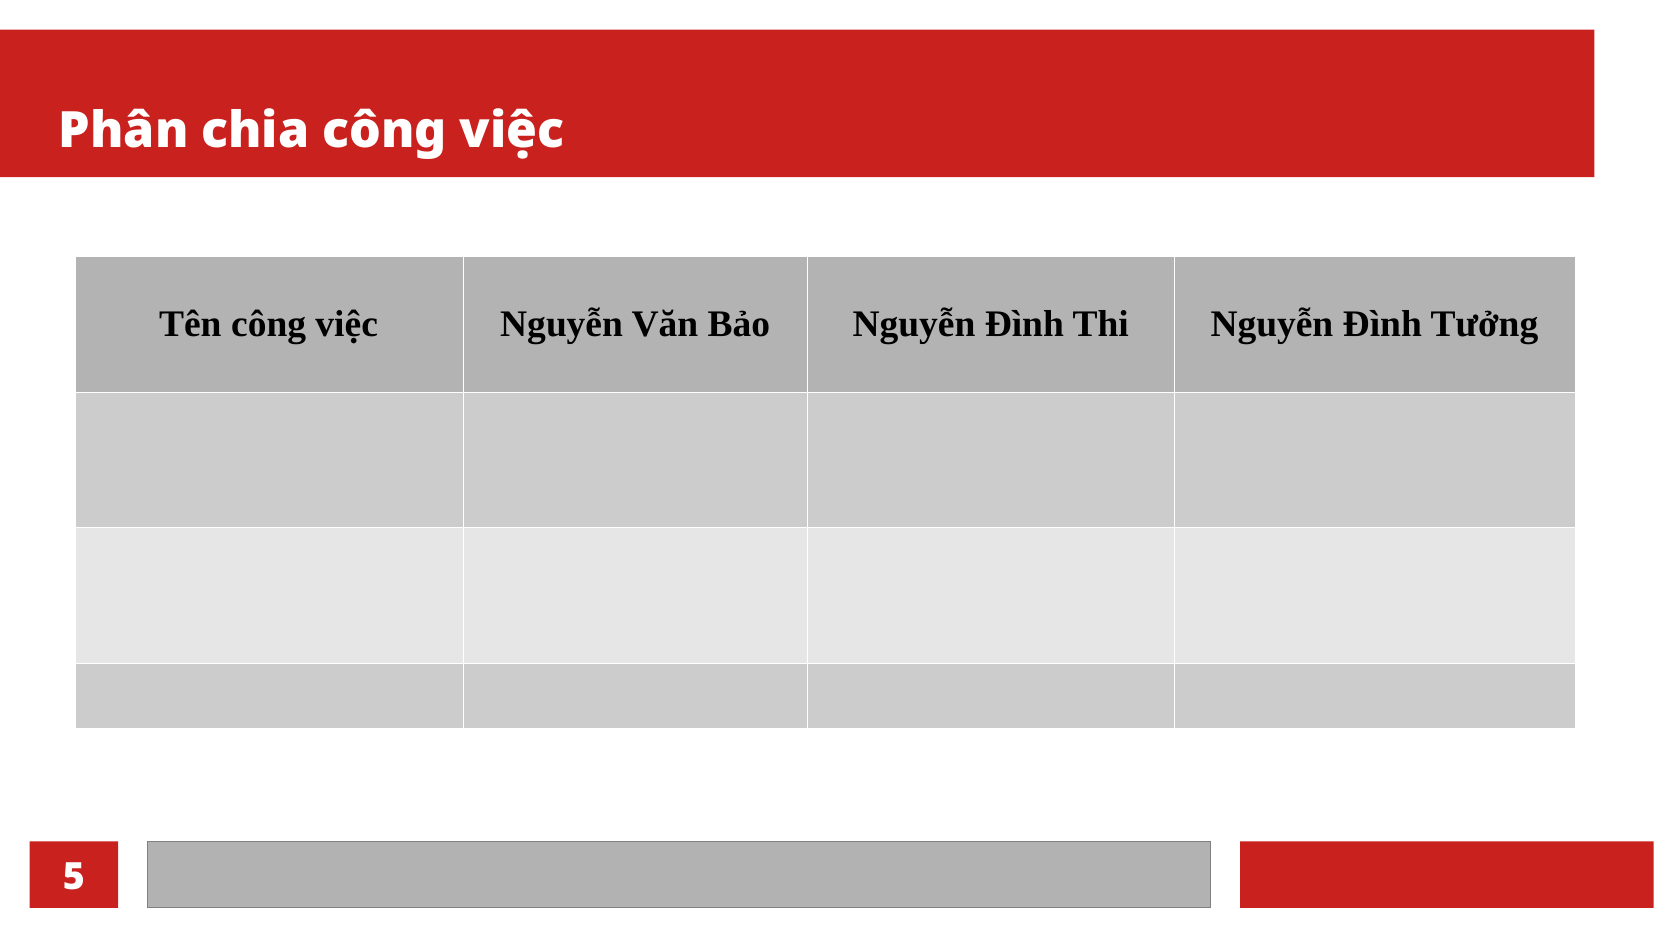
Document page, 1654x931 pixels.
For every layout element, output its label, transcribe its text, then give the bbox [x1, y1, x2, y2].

table_cell [464, 664, 807, 728]
table_header Tên công việc [76, 257, 463, 392]
table_cell [76, 528, 463, 663]
table_cell [1175, 393, 1575, 527]
table_cell [464, 393, 807, 527]
table_cell [808, 664, 1174, 728]
table_cell [76, 393, 463, 527]
table_cell [808, 528, 1174, 663]
table_cell [808, 393, 1174, 527]
table_cell [1175, 528, 1575, 663]
table_cell [464, 528, 807, 663]
list [59, 221, 1565, 798]
table_header Nguyễn Đình Thi [808, 257, 1174, 392]
table_cell [76, 664, 463, 728]
table_cell [1175, 664, 1575, 728]
table_header Nguyễn Văn Bảo [464, 257, 807, 392]
title Phân chia công việc [59, 44, 1595, 163]
table_header Nguyễn Đình Tưởng [1175, 257, 1575, 392]
